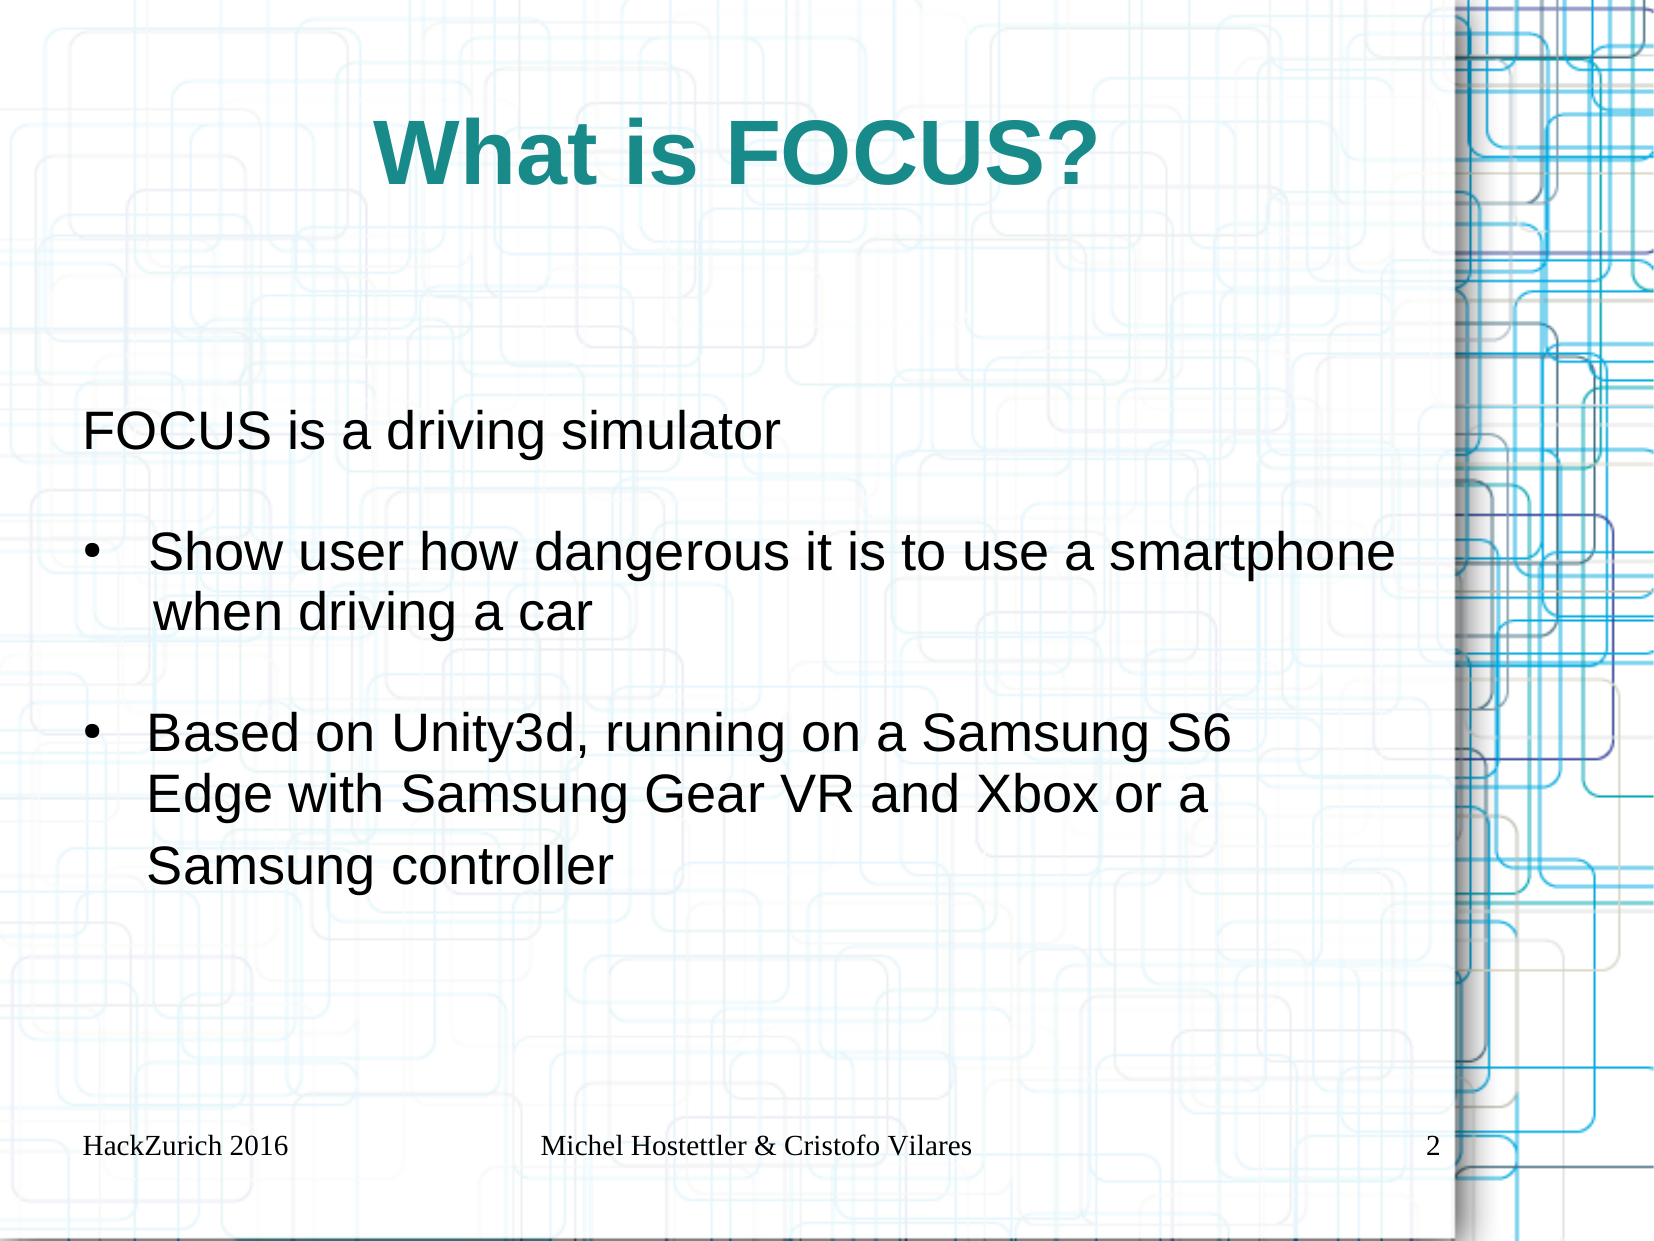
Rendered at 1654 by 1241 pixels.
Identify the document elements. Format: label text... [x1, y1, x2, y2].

picture [0, 0, 1654, 1241]
title What is FOCUS? [59, 49, 1418, 257]
subtitle FOCUS is a driving simulator Show user how dangerous it is to use a smartphone when driving a car Based on Unity3d, running on a Samsung S6 Edge with Samsung Gear VR and Xbox or a Samsung controller [82, 339, 1418, 1159]
